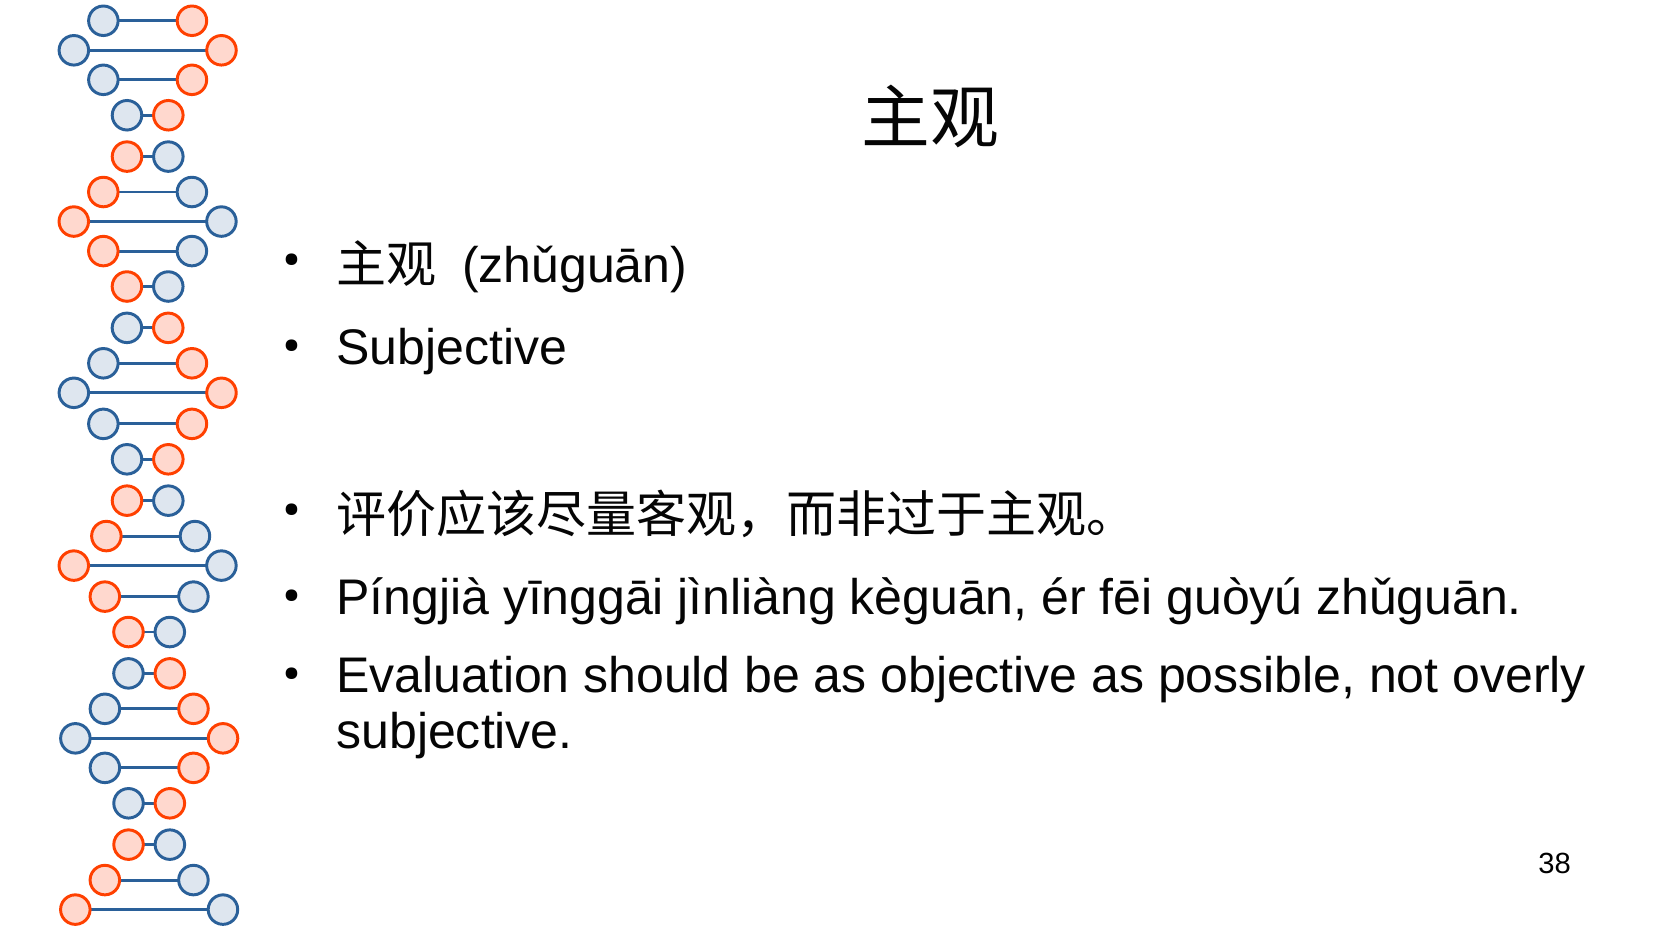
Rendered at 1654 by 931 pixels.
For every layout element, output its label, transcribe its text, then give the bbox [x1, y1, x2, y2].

title 主观 [265, 35, 1595, 189]
list 主观 (zhǔguān) Subjective 评价应该尽量客观，而非过于主观。 Píngjià yīnggāi jìnliàng kèguān, ér fēi guòyú zhǔguān. Evaluation should be as objective as possible, not overly subjective. [265, 224, 1595, 764]
